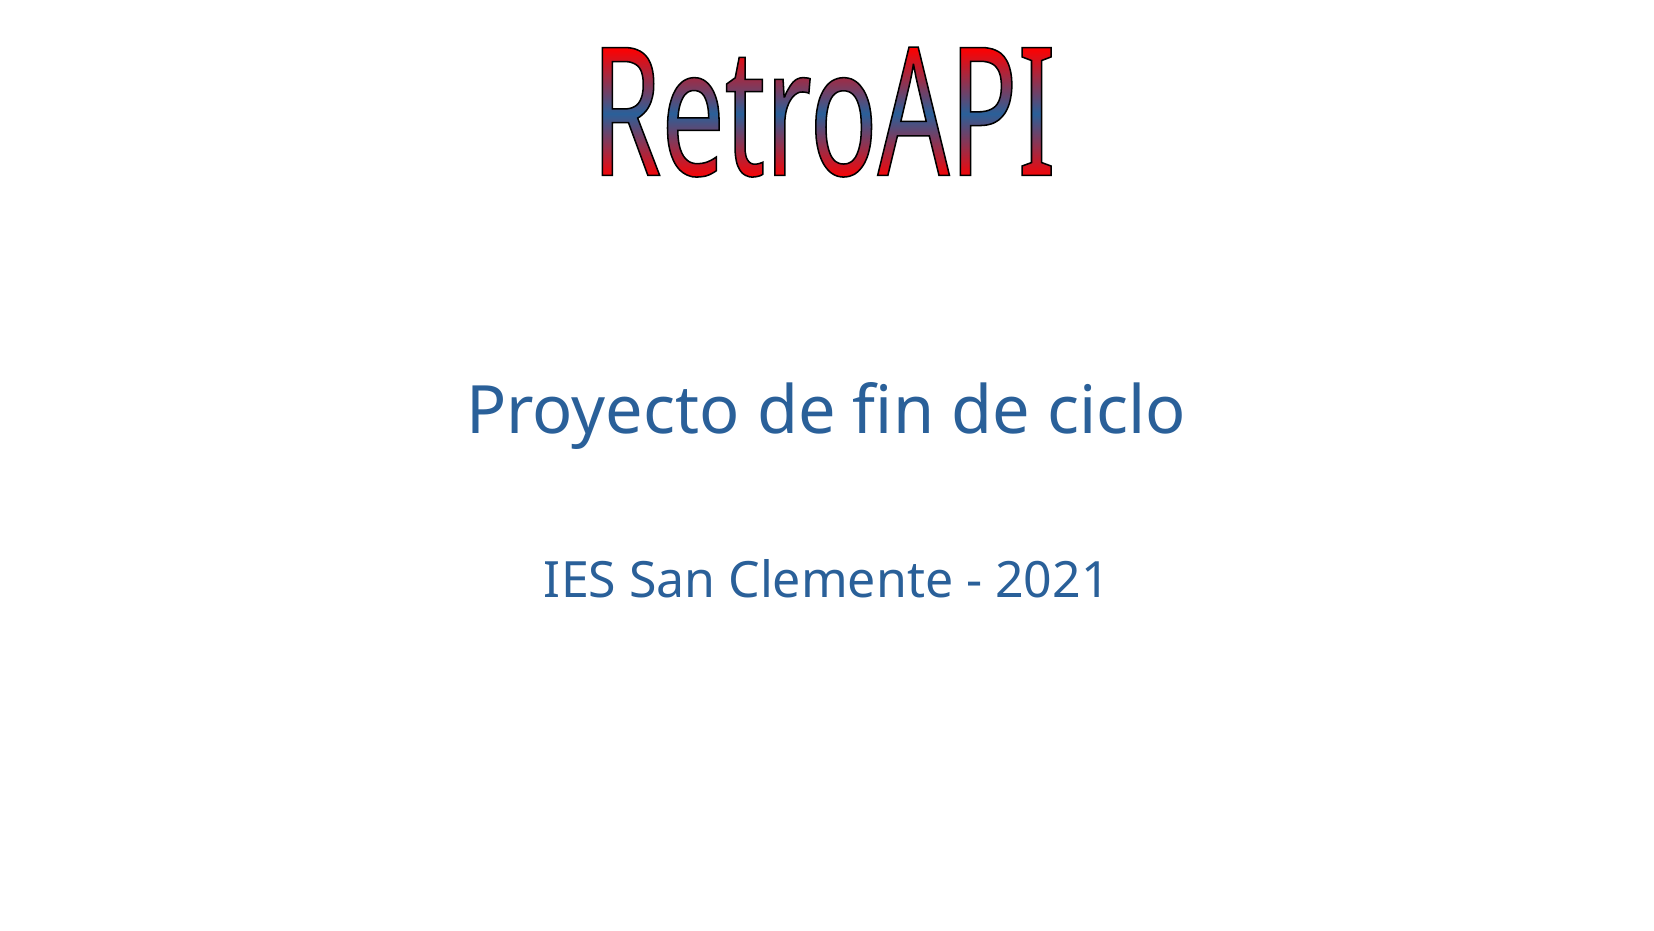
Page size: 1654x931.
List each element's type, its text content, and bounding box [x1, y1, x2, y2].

text_box RetroAPI [960, 47, 1012, 176]
text_box RetroAPI [815, 77, 872, 178]
text_box RetroAPI [1022, 47, 1052, 176]
text_box RetroAPI [667, 77, 720, 178]
text_box RetroAPI [602, 47, 660, 176]
text_box RetroAPI [774, 77, 811, 176]
text_box RetroAPI [726, 57, 763, 178]
subtitle Proyecto de fin de ciclo IES San Clemente - 2021 [82, 217, 1571, 758]
text_box RetroAPI [877, 47, 950, 176]
